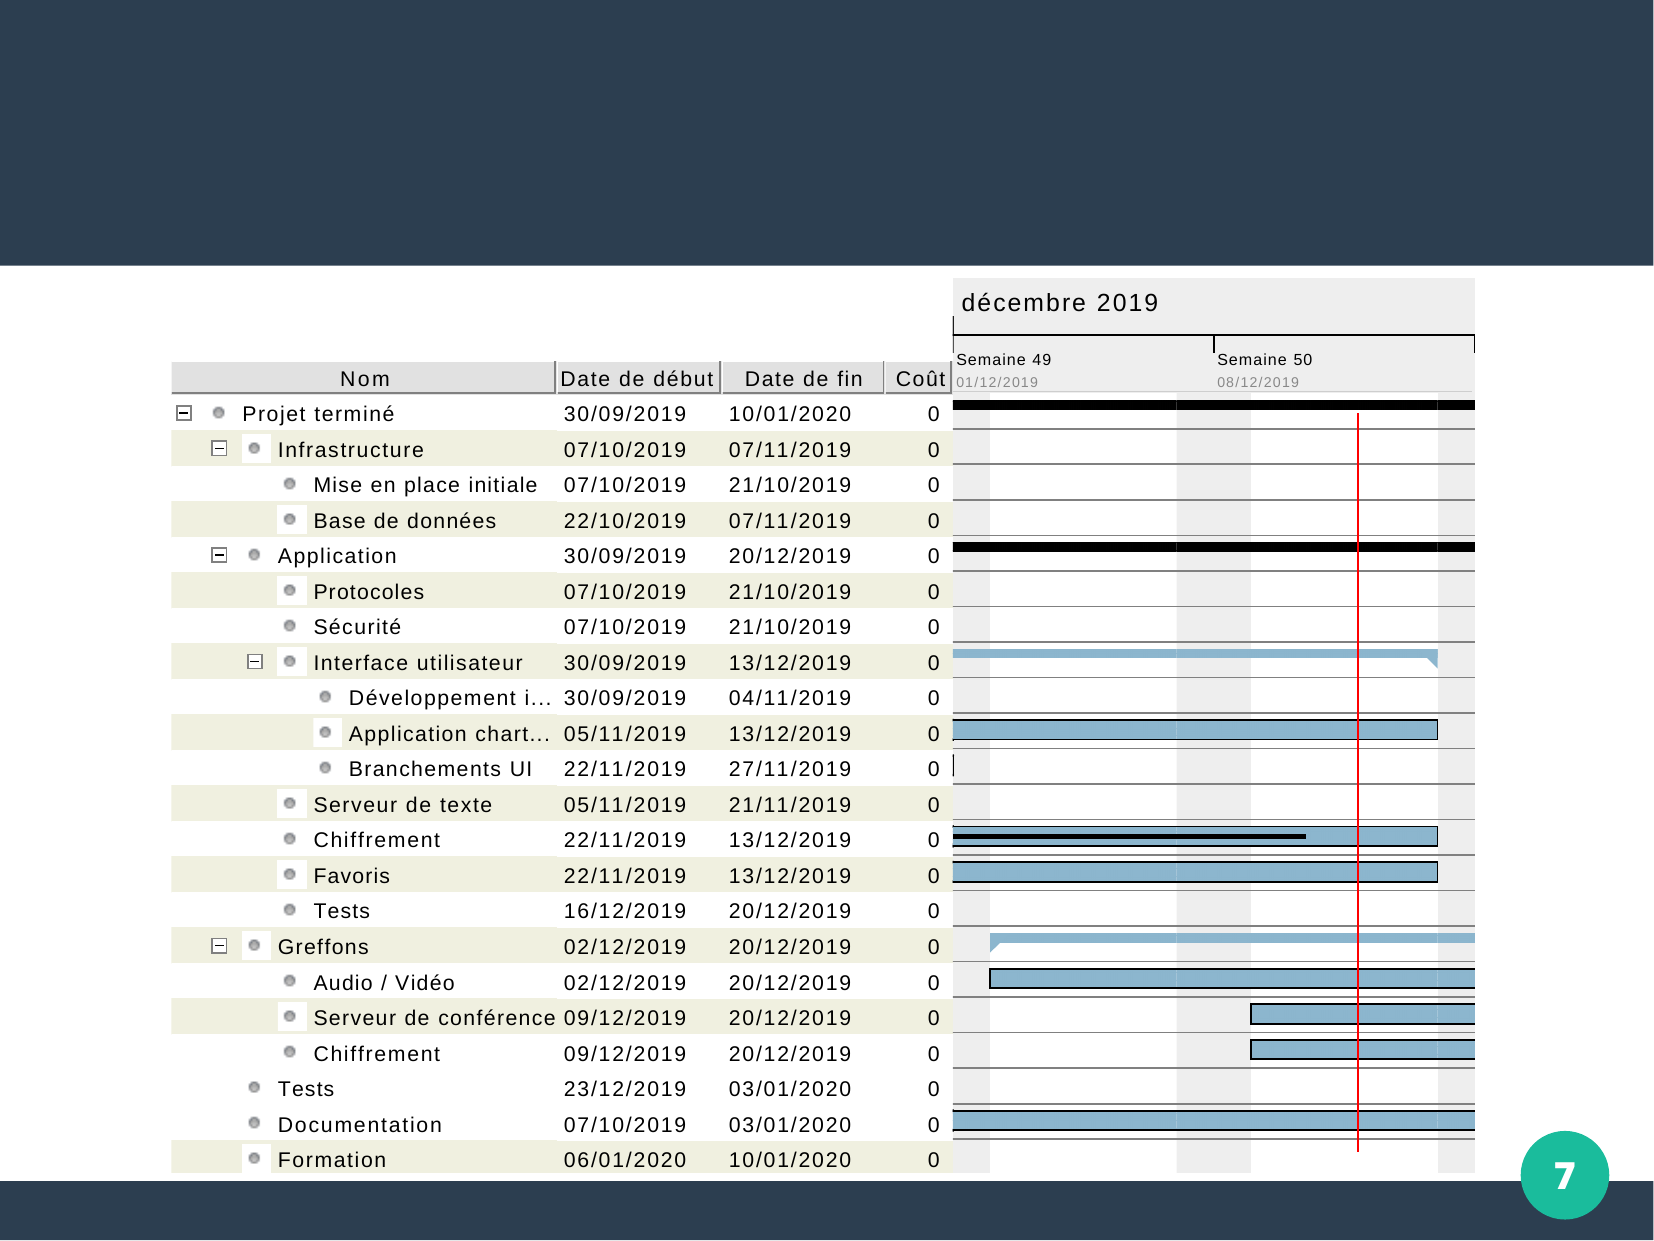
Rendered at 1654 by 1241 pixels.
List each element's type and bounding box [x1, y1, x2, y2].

picture [165, 265, 1495, 1173]
